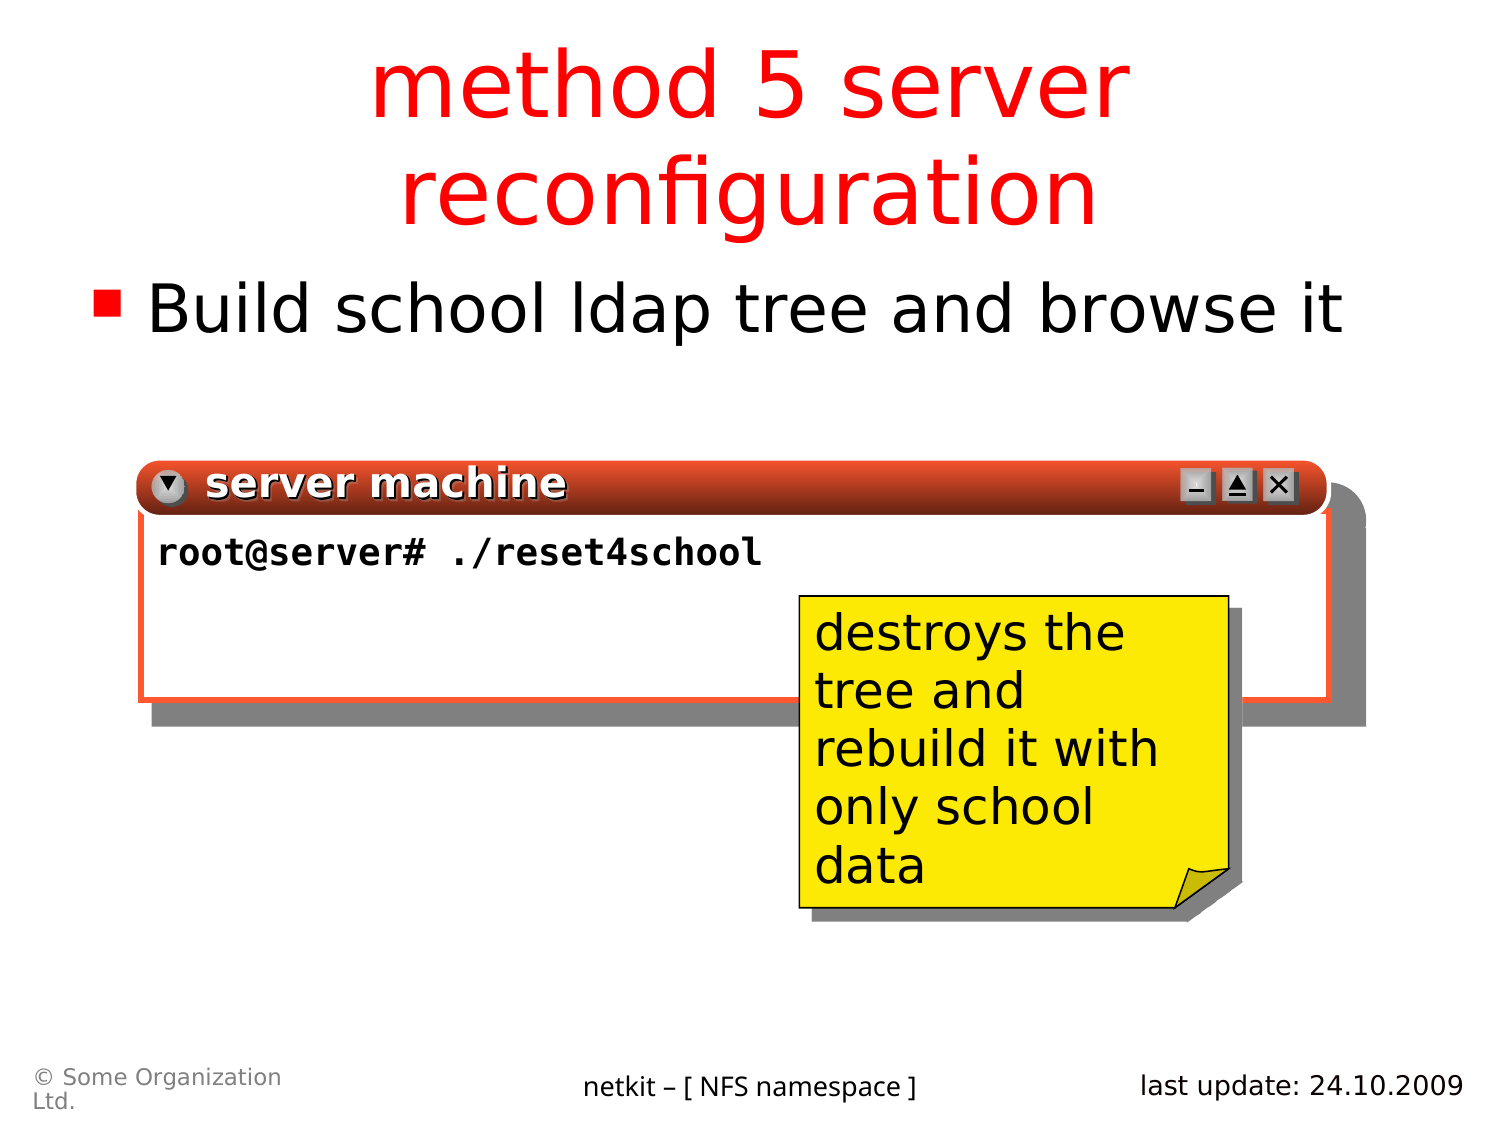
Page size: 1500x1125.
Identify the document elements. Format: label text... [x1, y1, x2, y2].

text_box root@server# ./reset4school [140, 511, 1329, 700]
text_box [942, 458, 1367, 727]
text_box server machine [204, 458, 942, 518]
text_box [151, 700, 799, 727]
text_box destroys the tree and rebuild it with only school data [799, 595, 1229, 908]
title method 5 server reconfiguration [75, 24, 1426, 254]
list Build school ldap tree and browse it [75, 262, 1426, 1006]
text_box [133, 458, 204, 518]
